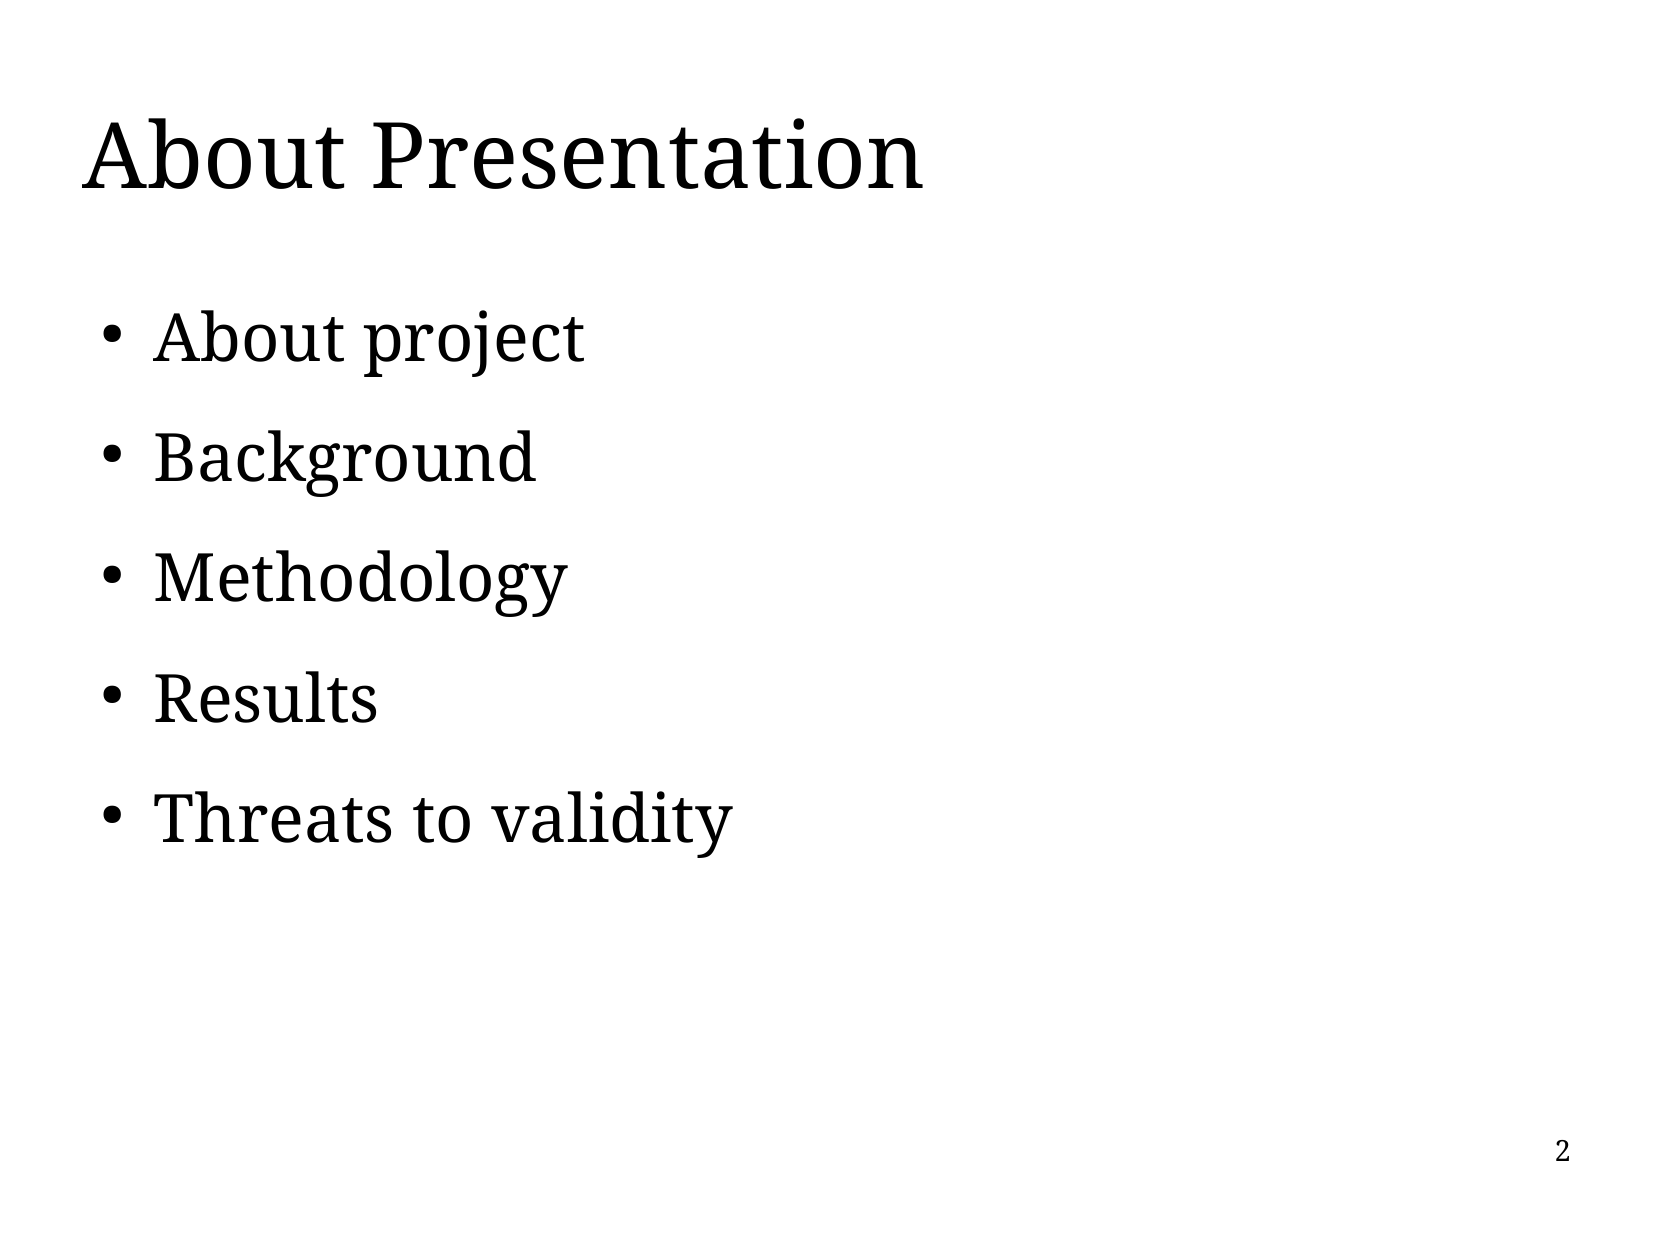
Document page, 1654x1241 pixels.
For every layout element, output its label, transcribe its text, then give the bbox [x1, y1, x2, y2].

title About Presentation [82, 49, 1571, 257]
list About project Background Methodology Results Threats to validity [82, 290, 1571, 1010]
